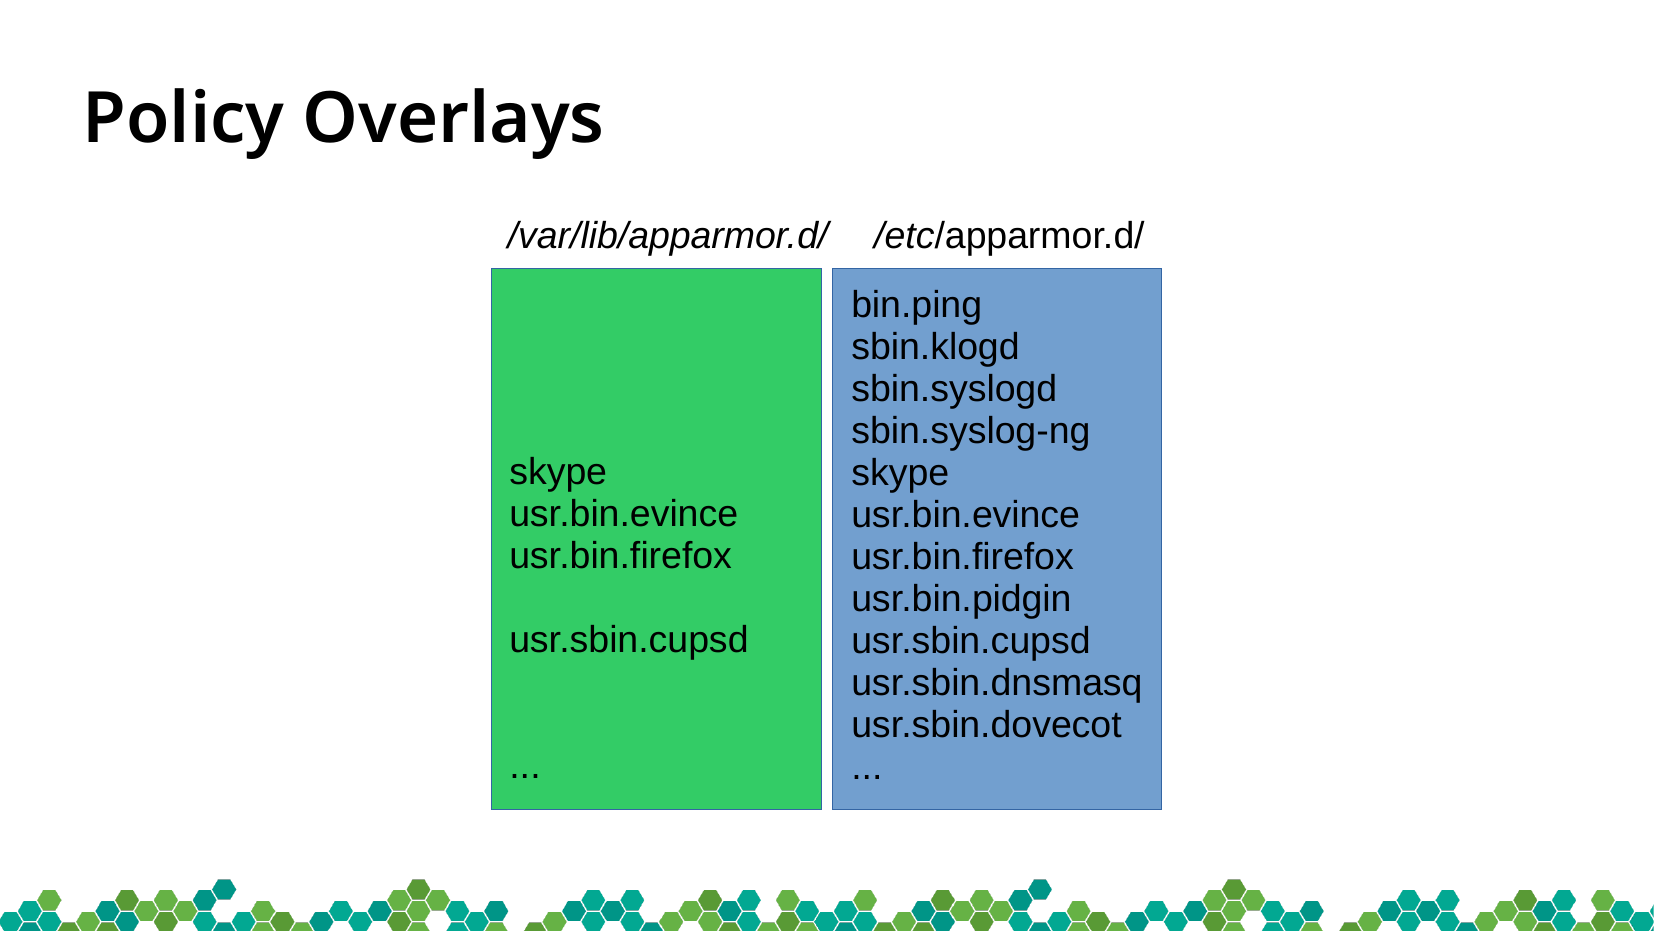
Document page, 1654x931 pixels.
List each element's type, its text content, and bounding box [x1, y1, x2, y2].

title Policy Overlays [82, 37, 1571, 193]
picture [0, 871, 1654, 931]
text_box /var/lib/apparmor.d/ [492, 206, 844, 264]
text_box [832, 268, 1162, 810]
text_box [491, 268, 822, 810]
text_box skype usr.bin.evince usr.bin.firefox usr.sbin.cupsd ... [494, 275, 764, 836]
text_box /etc/apparmor.d/ [827, 207, 1160, 265]
text_box bin.ping sbin.klogd sbin.syslogd sbin.syslog-ng skype usr.bin.evince usr.bin.firefox usr.bin.pidgin usr.sbin.cupsd usr.sbin.dnsmasq usr.sbin.dovecot ... [836, 276, 1158, 838]
